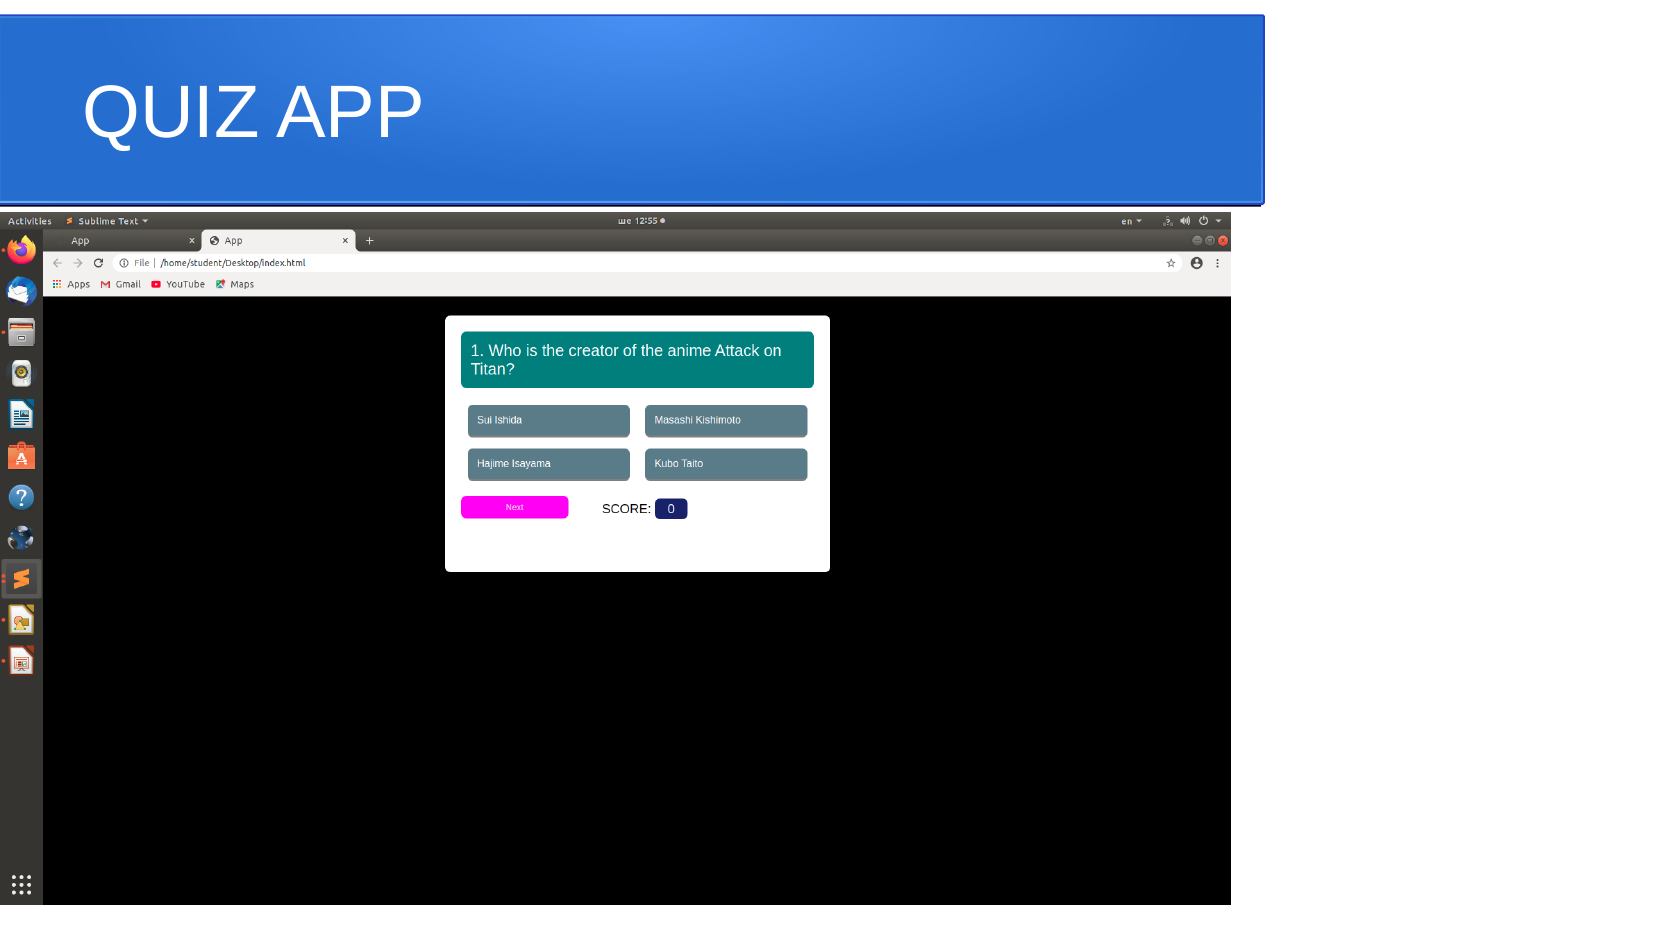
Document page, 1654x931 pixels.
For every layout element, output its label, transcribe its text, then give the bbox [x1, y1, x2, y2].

title QUIZ APP [82, 35, 1235, 189]
picture [0, 212, 1231, 905]
